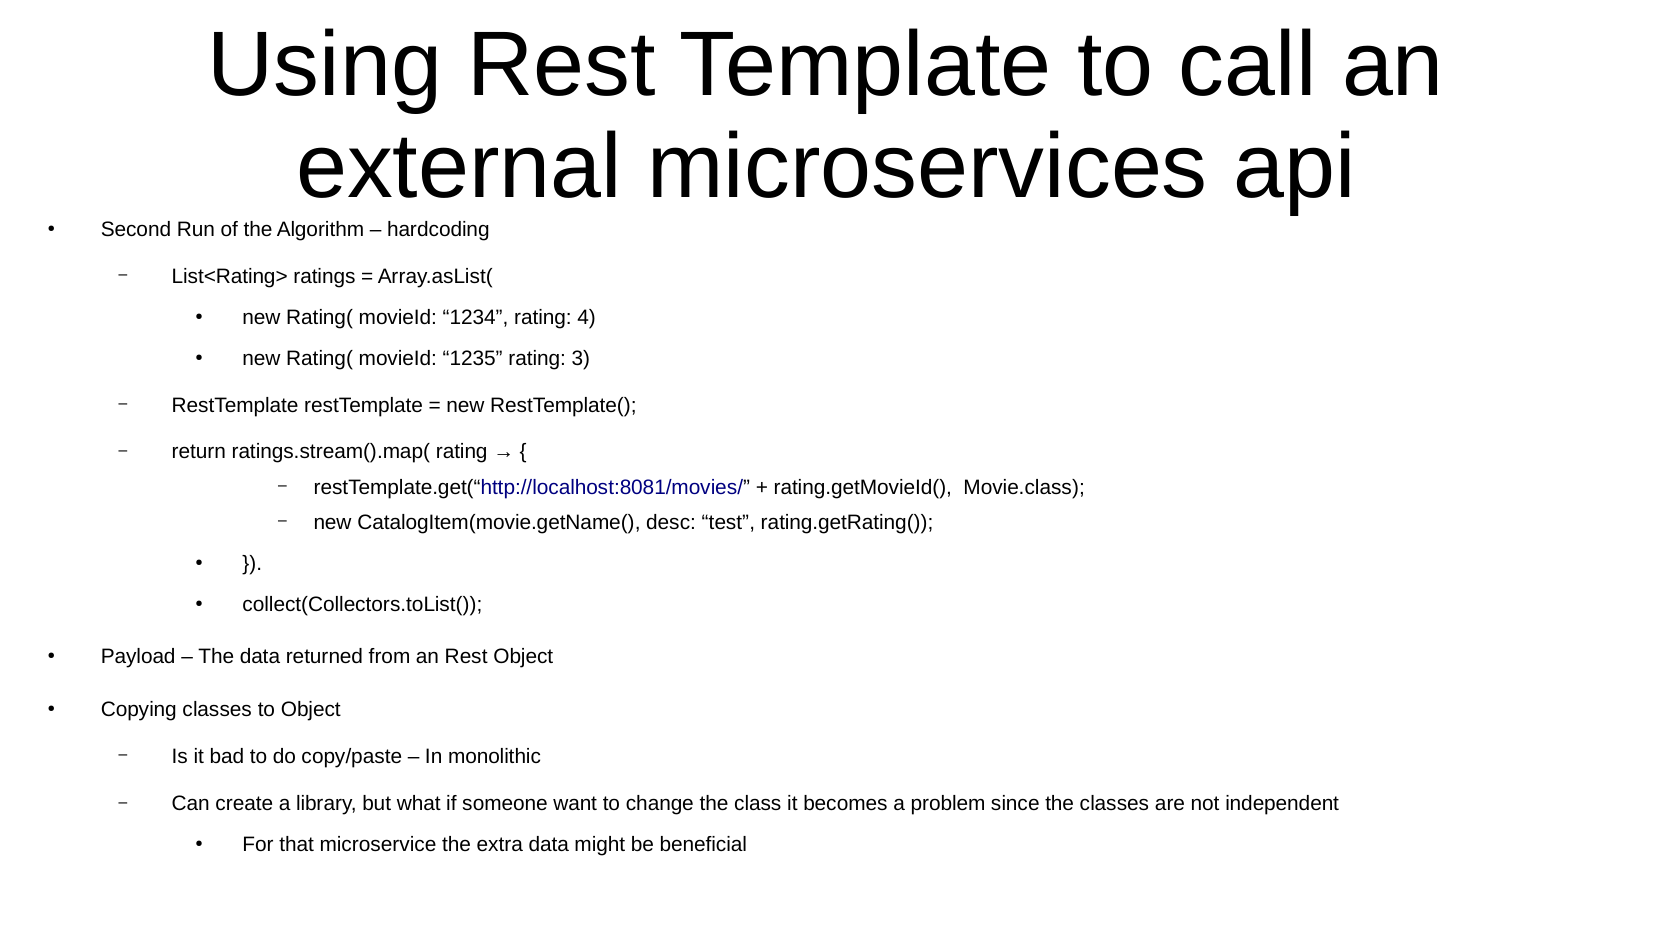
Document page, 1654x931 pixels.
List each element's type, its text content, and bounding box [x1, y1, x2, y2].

title Using Rest Template to call an external microservices api [82, 12, 1571, 217]
list Second Run of the Algorithm – hardcoding List<Rating> ratings = Array.asList( new Rating( movieId: “1234”, rating: 4) new Rating( movieId: “1235” rating: 3) RestTemplate restTemplate = new RestTemplate(); return ratings.stream().map( rating → { restTemplate.get(“http://localhost:8081/movies/” + rating.getMovieId(), Movie.class); new CatalogItem(movie.getName(), desc: “test”, rating.getRating()); }). collect(Collectors.toList()); Payload – The data returned from an Rest Object Copying classes to Object Is it bad to do copy/paste – In monolithic Can create a library, but what if someone want to change the class it becomes a problem since the classes are not independent For that microservice the extra data might be beneficial [30, 217, 1571, 916]
